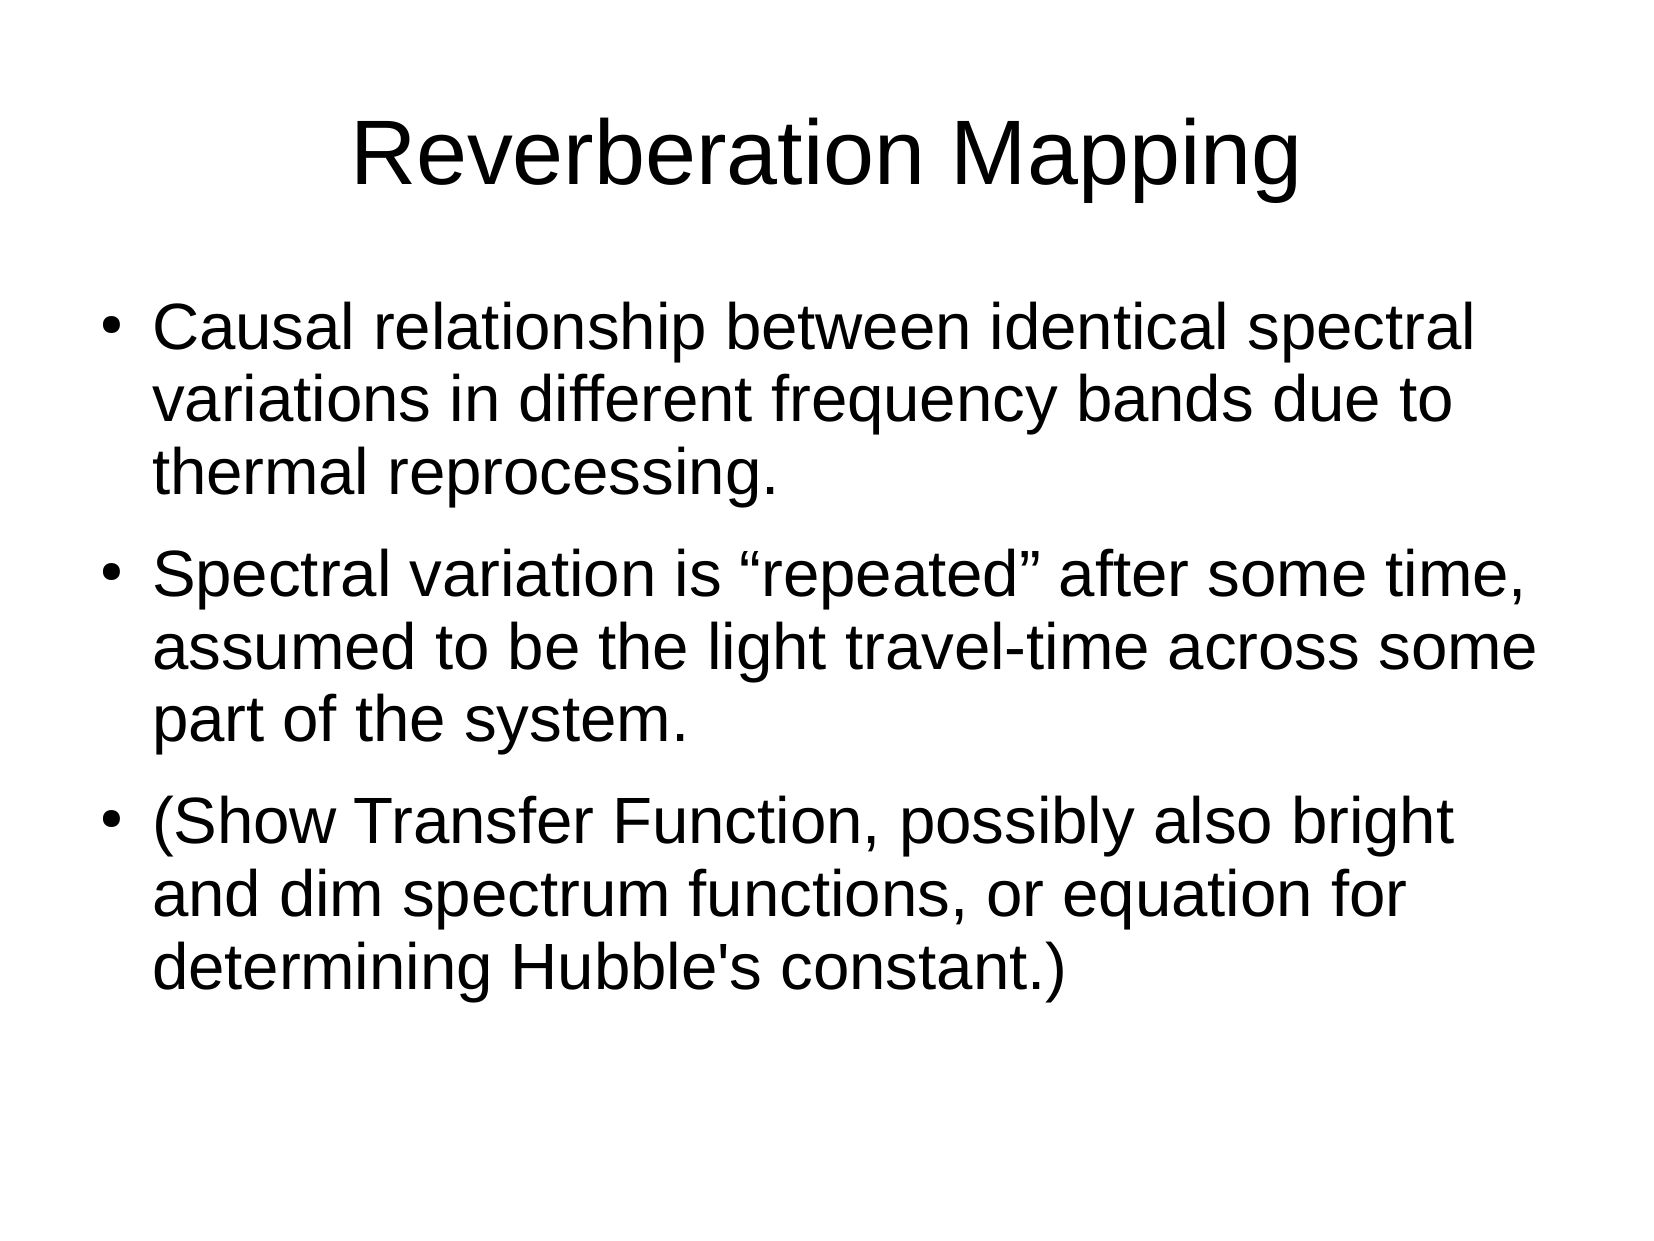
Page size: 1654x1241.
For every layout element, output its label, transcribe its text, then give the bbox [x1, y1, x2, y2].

title Reverberation Mapping [82, 49, 1571, 257]
list Causal relationship between identical spectral variations in different frequency bands due to thermal reprocessing. Spectral variation is “repeated” after some time, assumed to be the light travel-time across some part of the system. (Show Transfer Function, possibly also bright and dim spectrum functions, or equation for determining Hubble's constant.) [82, 290, 1571, 1010]
